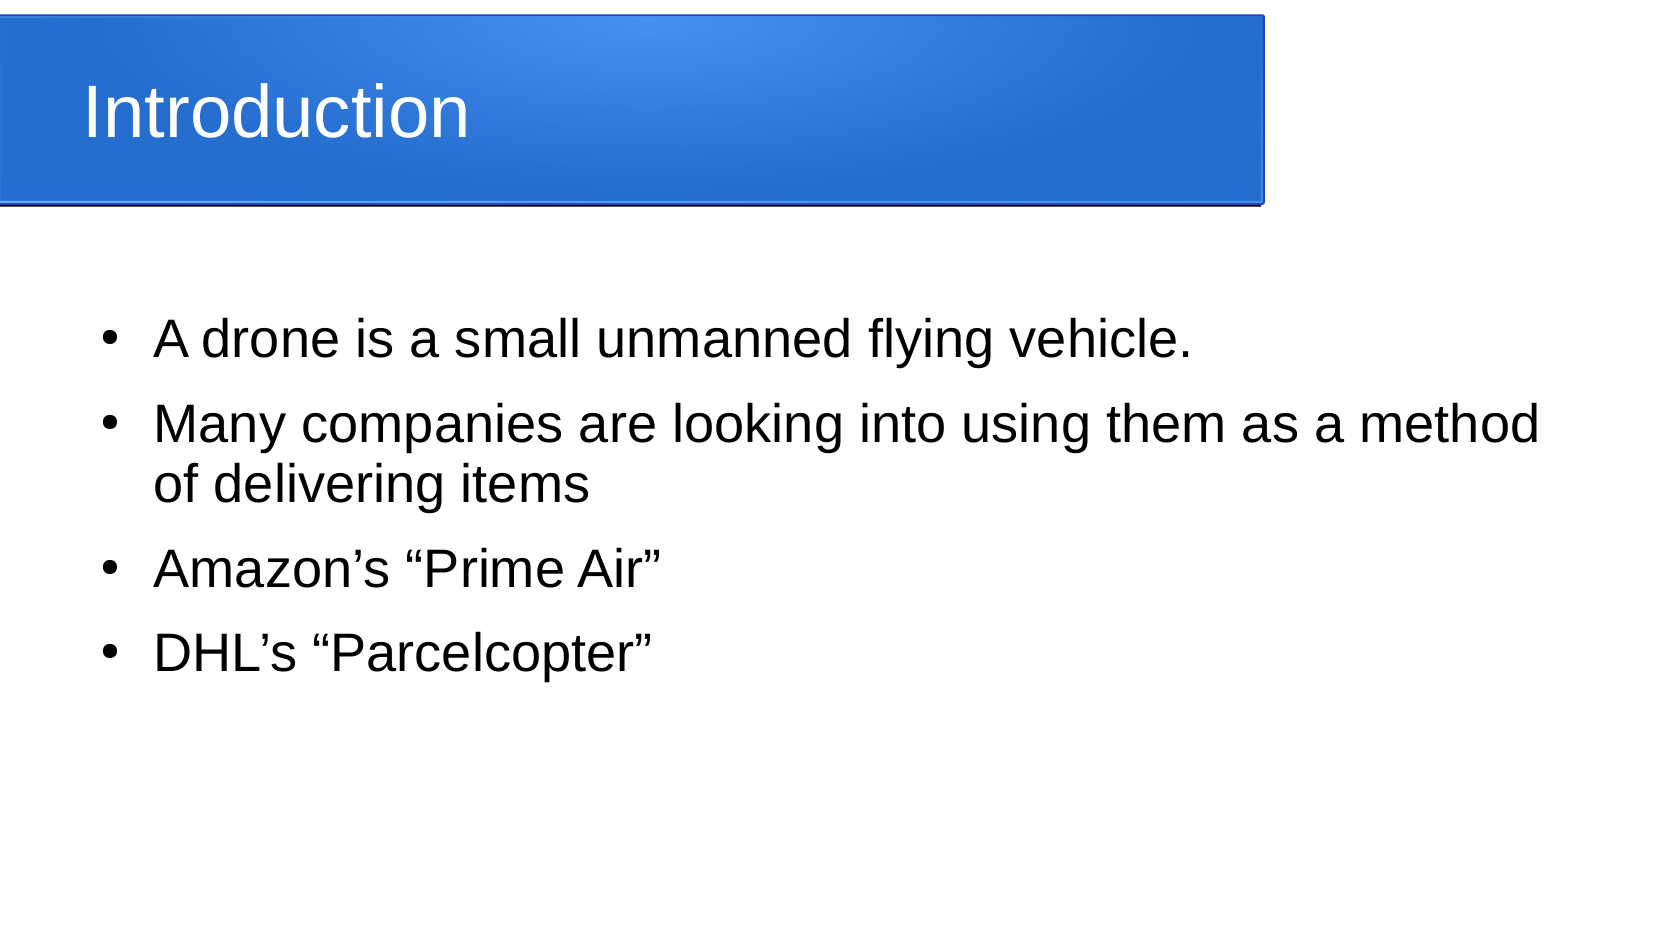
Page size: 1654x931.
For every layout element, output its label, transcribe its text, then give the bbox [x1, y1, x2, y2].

list A drone is a small unmanned flying vehicle. Many companies are looking into using them as a method of delivering items Amazon’s “Prime Air” DHL’s “Parcelcopter” [82, 224, 1571, 764]
title Introduction [82, 35, 1235, 189]
